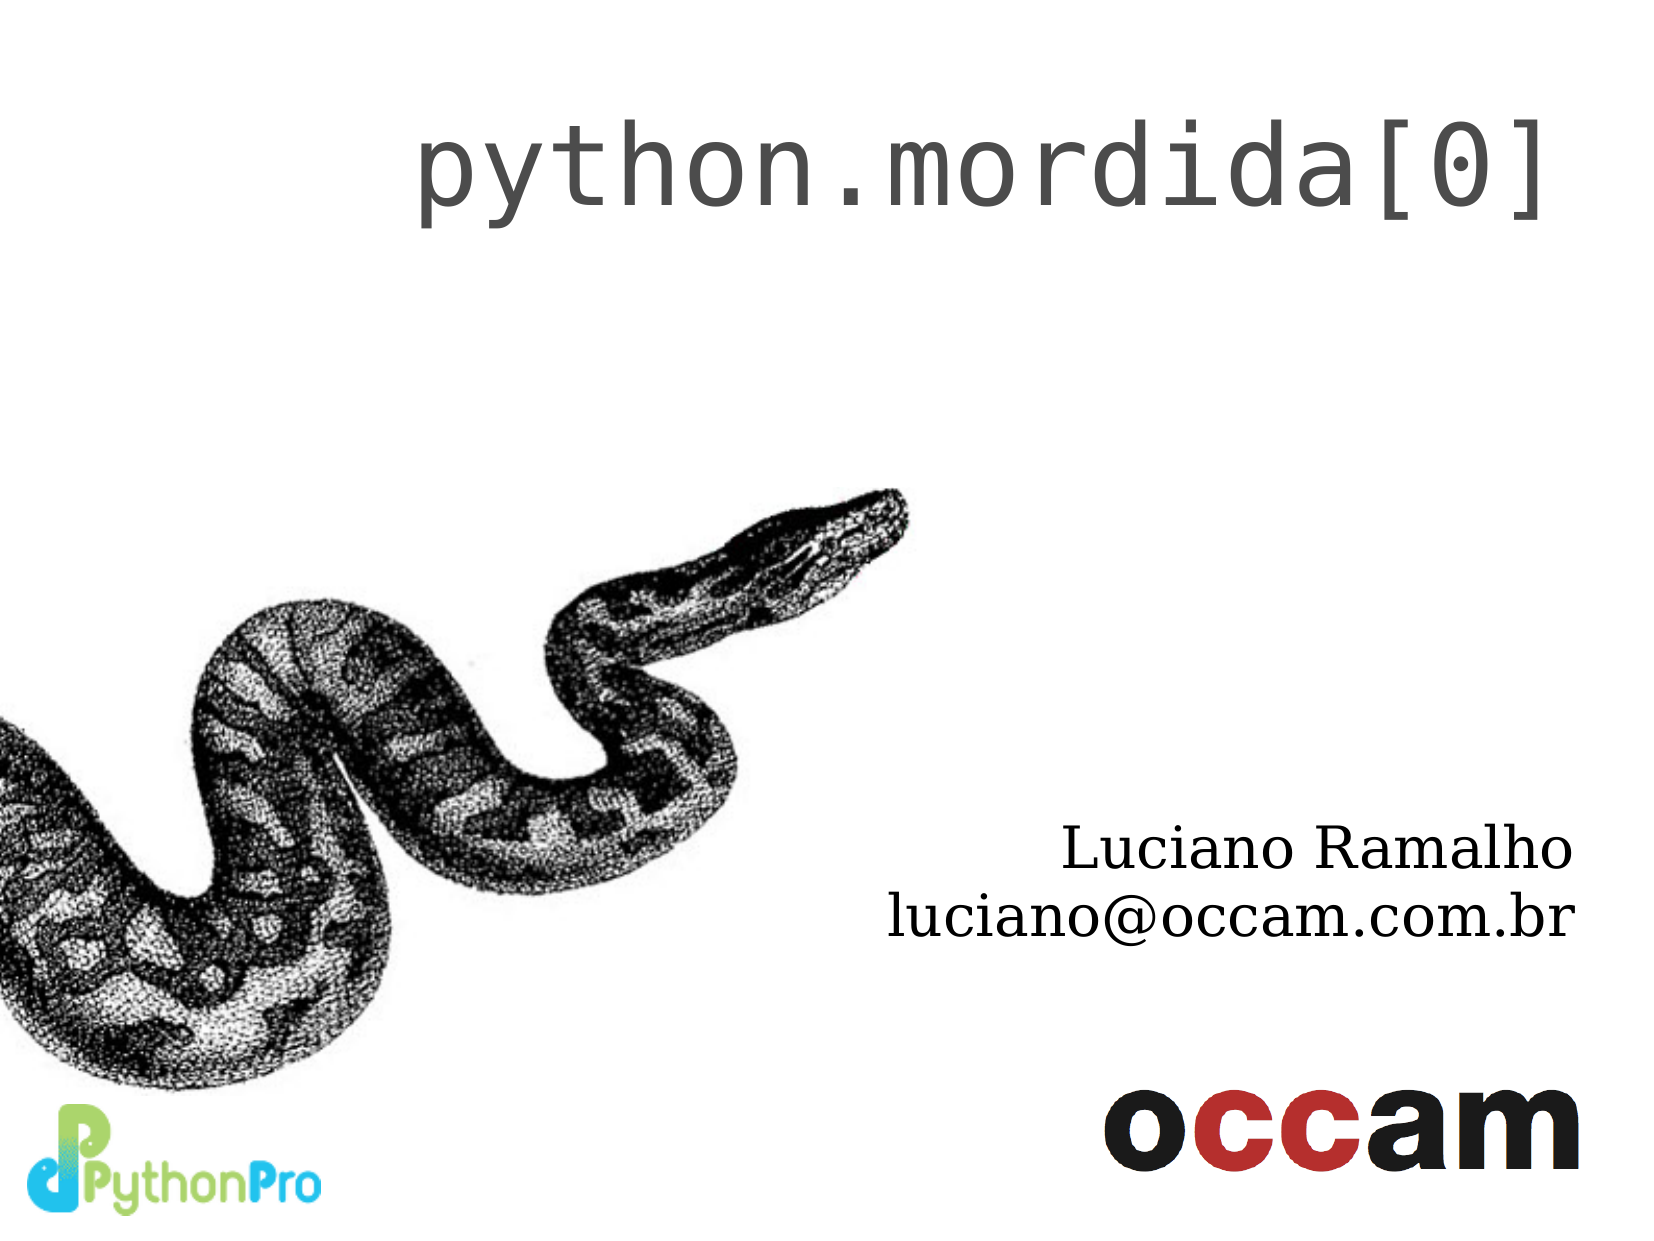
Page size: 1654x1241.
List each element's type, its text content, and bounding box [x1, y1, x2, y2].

picture [0, 487, 921, 1096]
subtitle Luciano Ramalho luciano@occam.com.br [826, 787, 1576, 978]
title python.mordida[0] [75, 70, 1564, 263]
picture [27, 1104, 321, 1216]
picture [1063, 1049, 1619, 1212]
